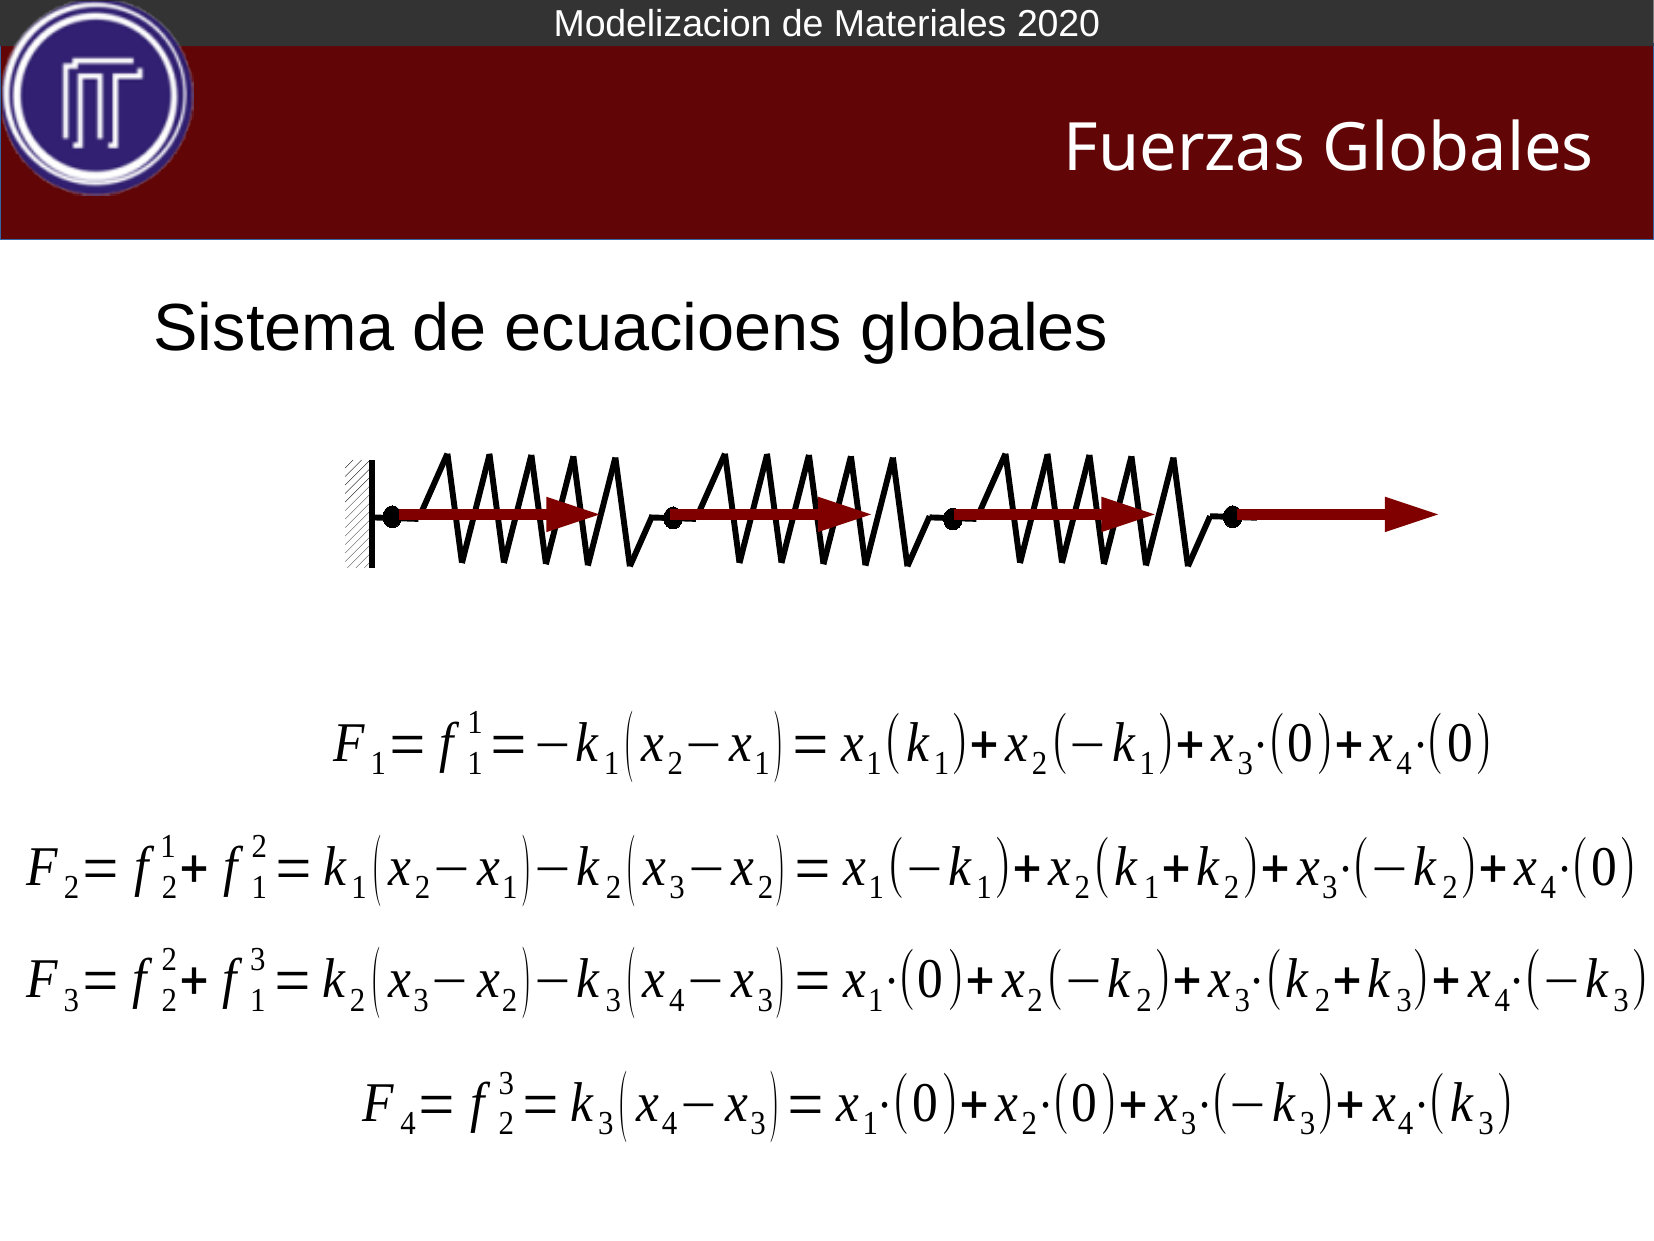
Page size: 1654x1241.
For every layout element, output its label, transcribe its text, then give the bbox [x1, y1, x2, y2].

title Fuerzas Globales [41, 70, 1654, 218]
text_box [1223, 505, 1242, 528]
chart [16, 827, 1643, 910]
list Sistema de ecuacioens globales [82, 290, 1571, 412]
text_box [663, 506, 683, 529]
text_box [382, 505, 401, 528]
chart [353, 1064, 1520, 1147]
picture [0, 0, 194, 196]
chart [323, 703, 1499, 786]
text_box [345, 459, 372, 568]
chart [16, 940, 1654, 1023]
text_box [943, 508, 962, 530]
